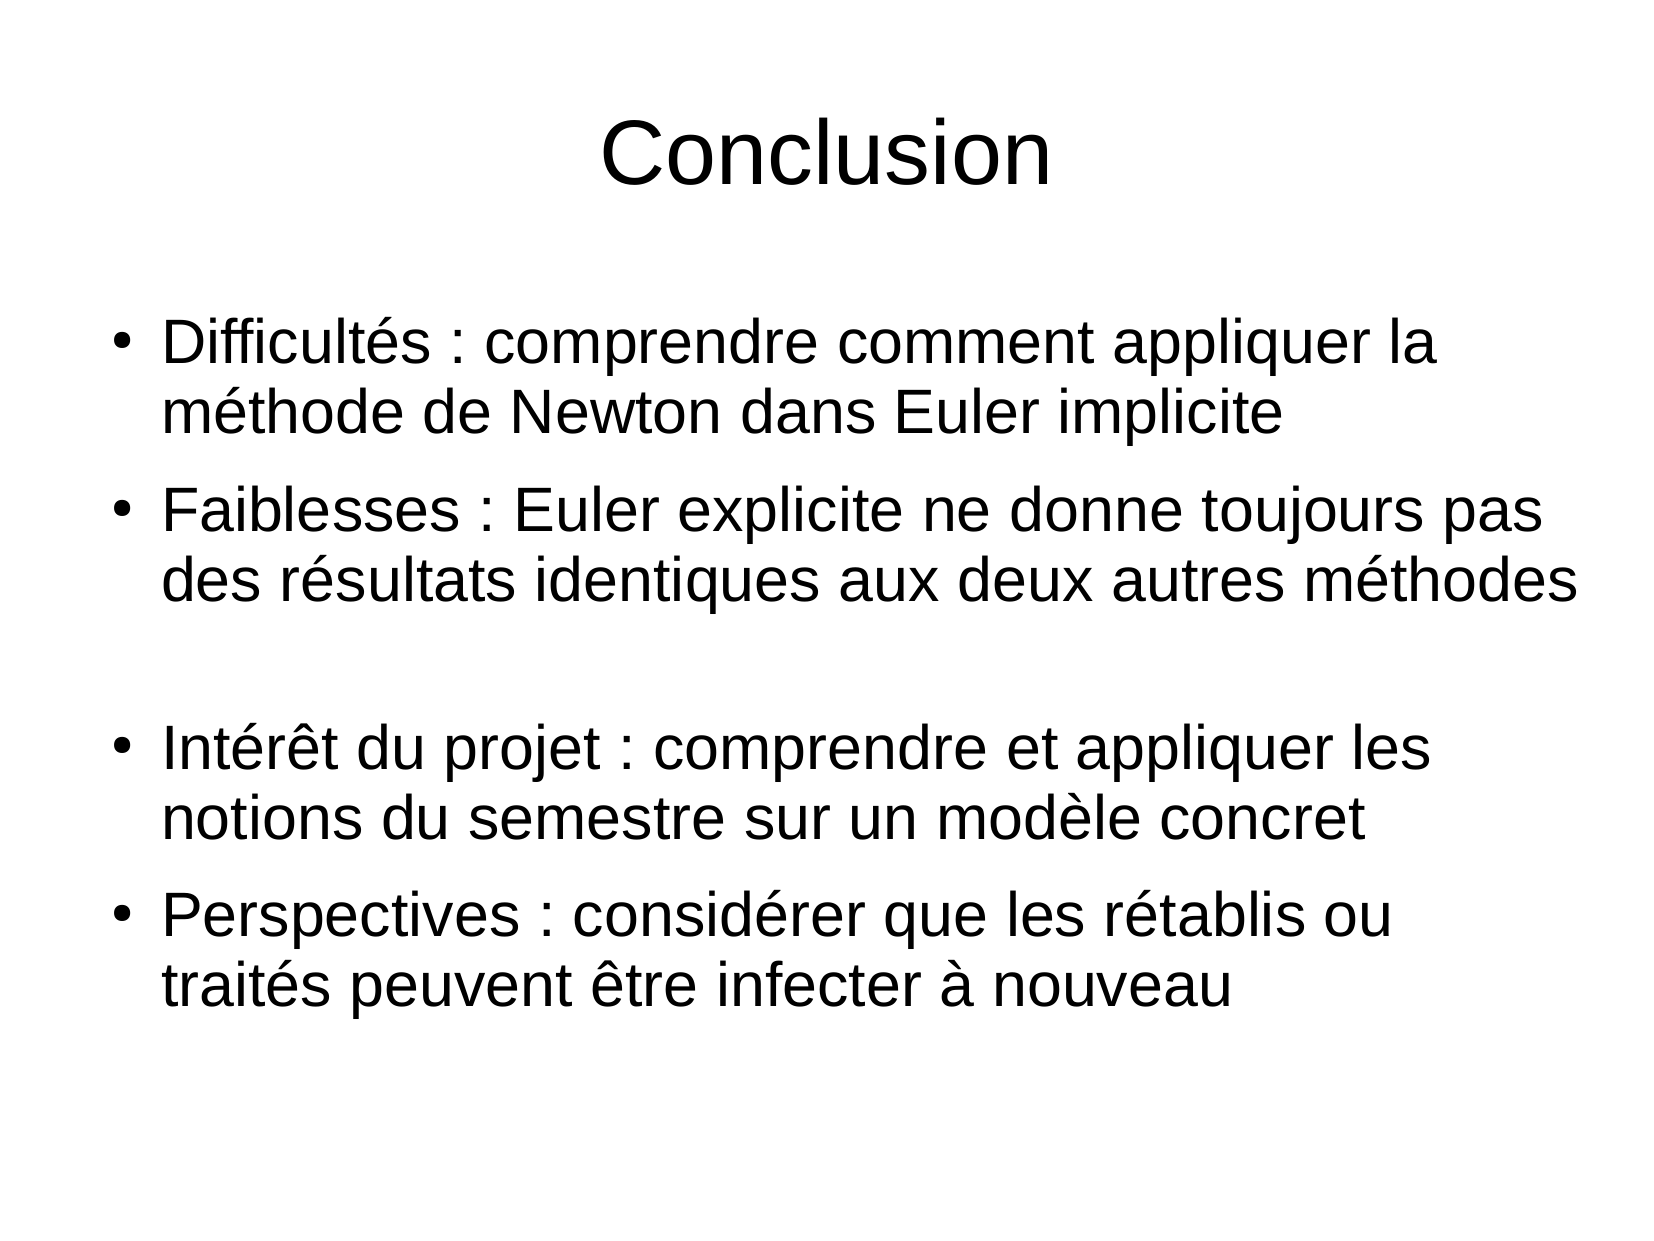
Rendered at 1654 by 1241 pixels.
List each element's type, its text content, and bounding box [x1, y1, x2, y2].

list Difficultés : comprendre comment appliquer la méthode de Newton dans Euler implicite Faiblesses : Euler explicite ne donne toujours pas des résultats identiques aux deux autres méthodes Intérêt du projet : comprendre et appliquer les notions du semestre sur un modèle concret Perspectives : considérer que les rétablis ou traités peuvent être infecter à nouveau [94, 307, 1583, 1027]
title Conclusion [82, 49, 1571, 257]
